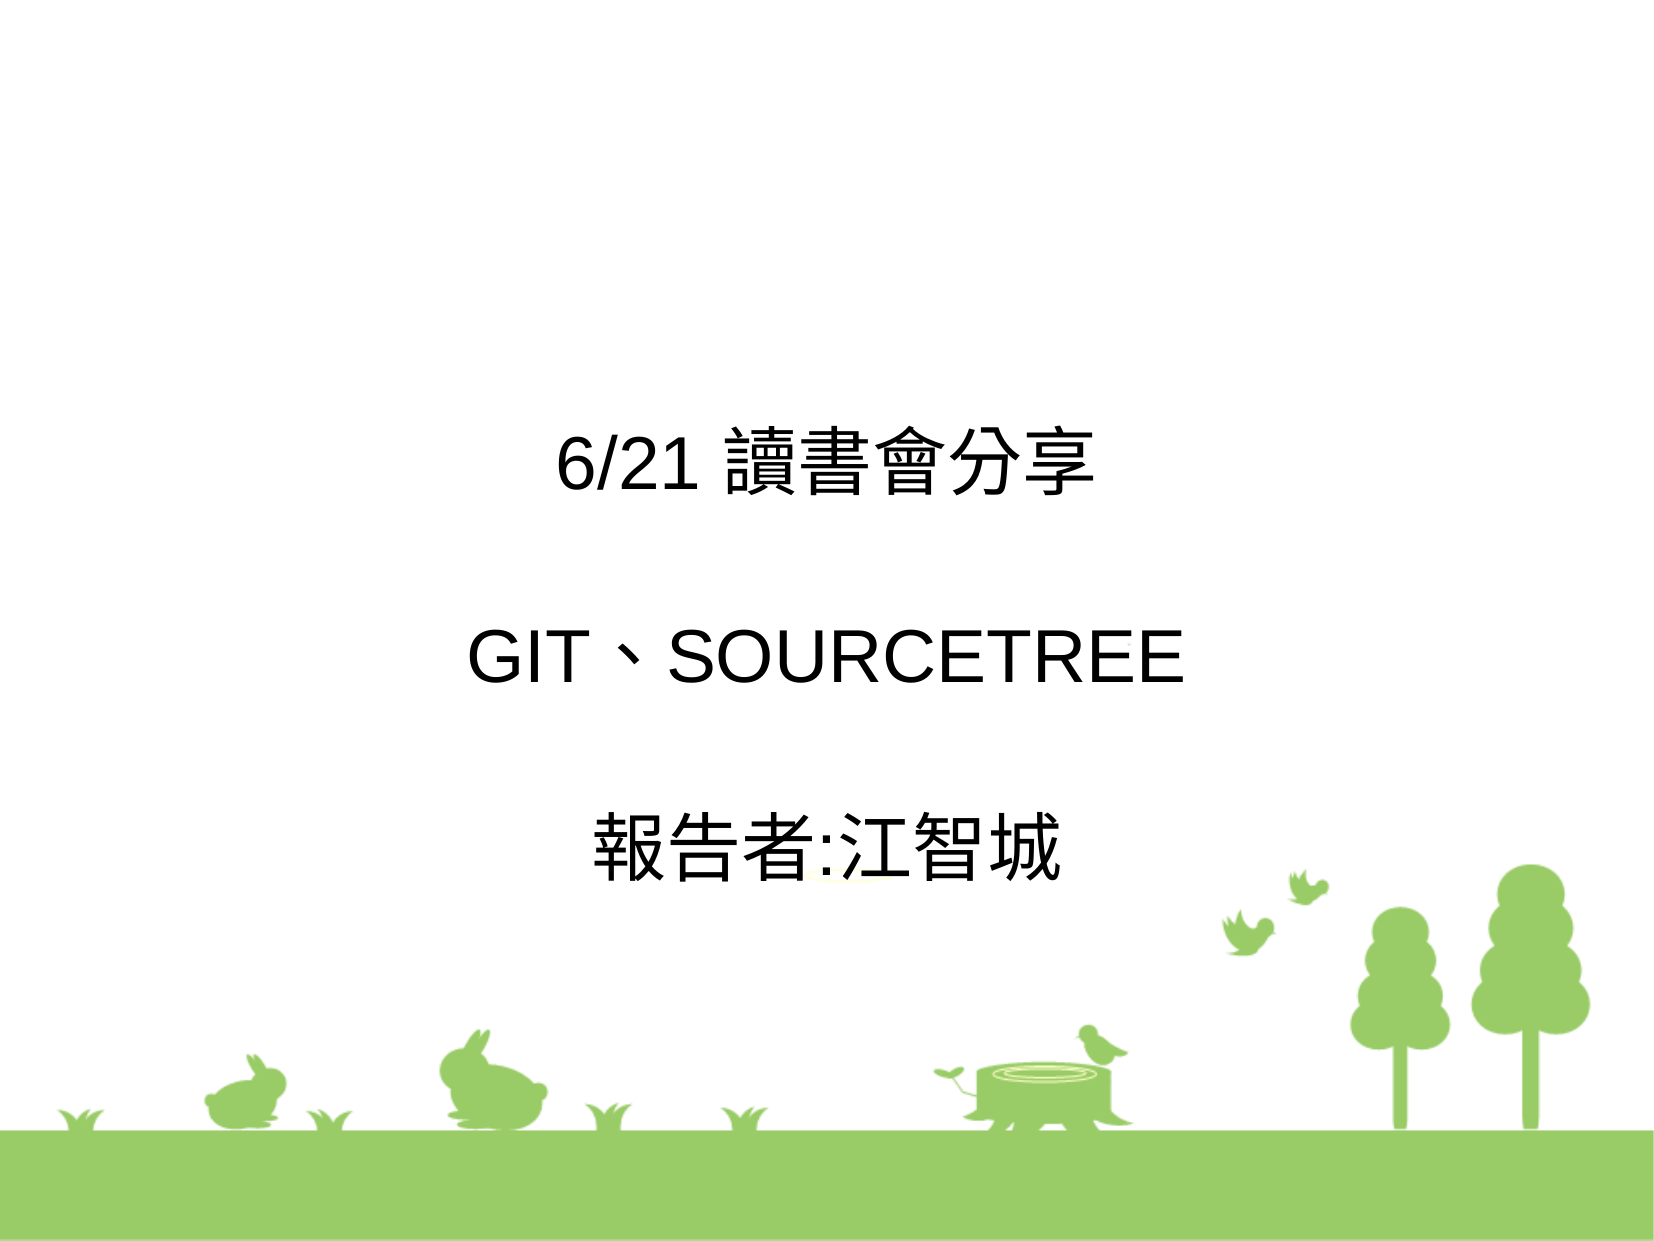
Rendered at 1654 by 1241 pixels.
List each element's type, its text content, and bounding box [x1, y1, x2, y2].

subtitle 6/21 讀書會分享 GIT、SOURCETREE 報告者:江智城 [82, 290, 1571, 1010]
picture [0, 0, 1654, 1241]
